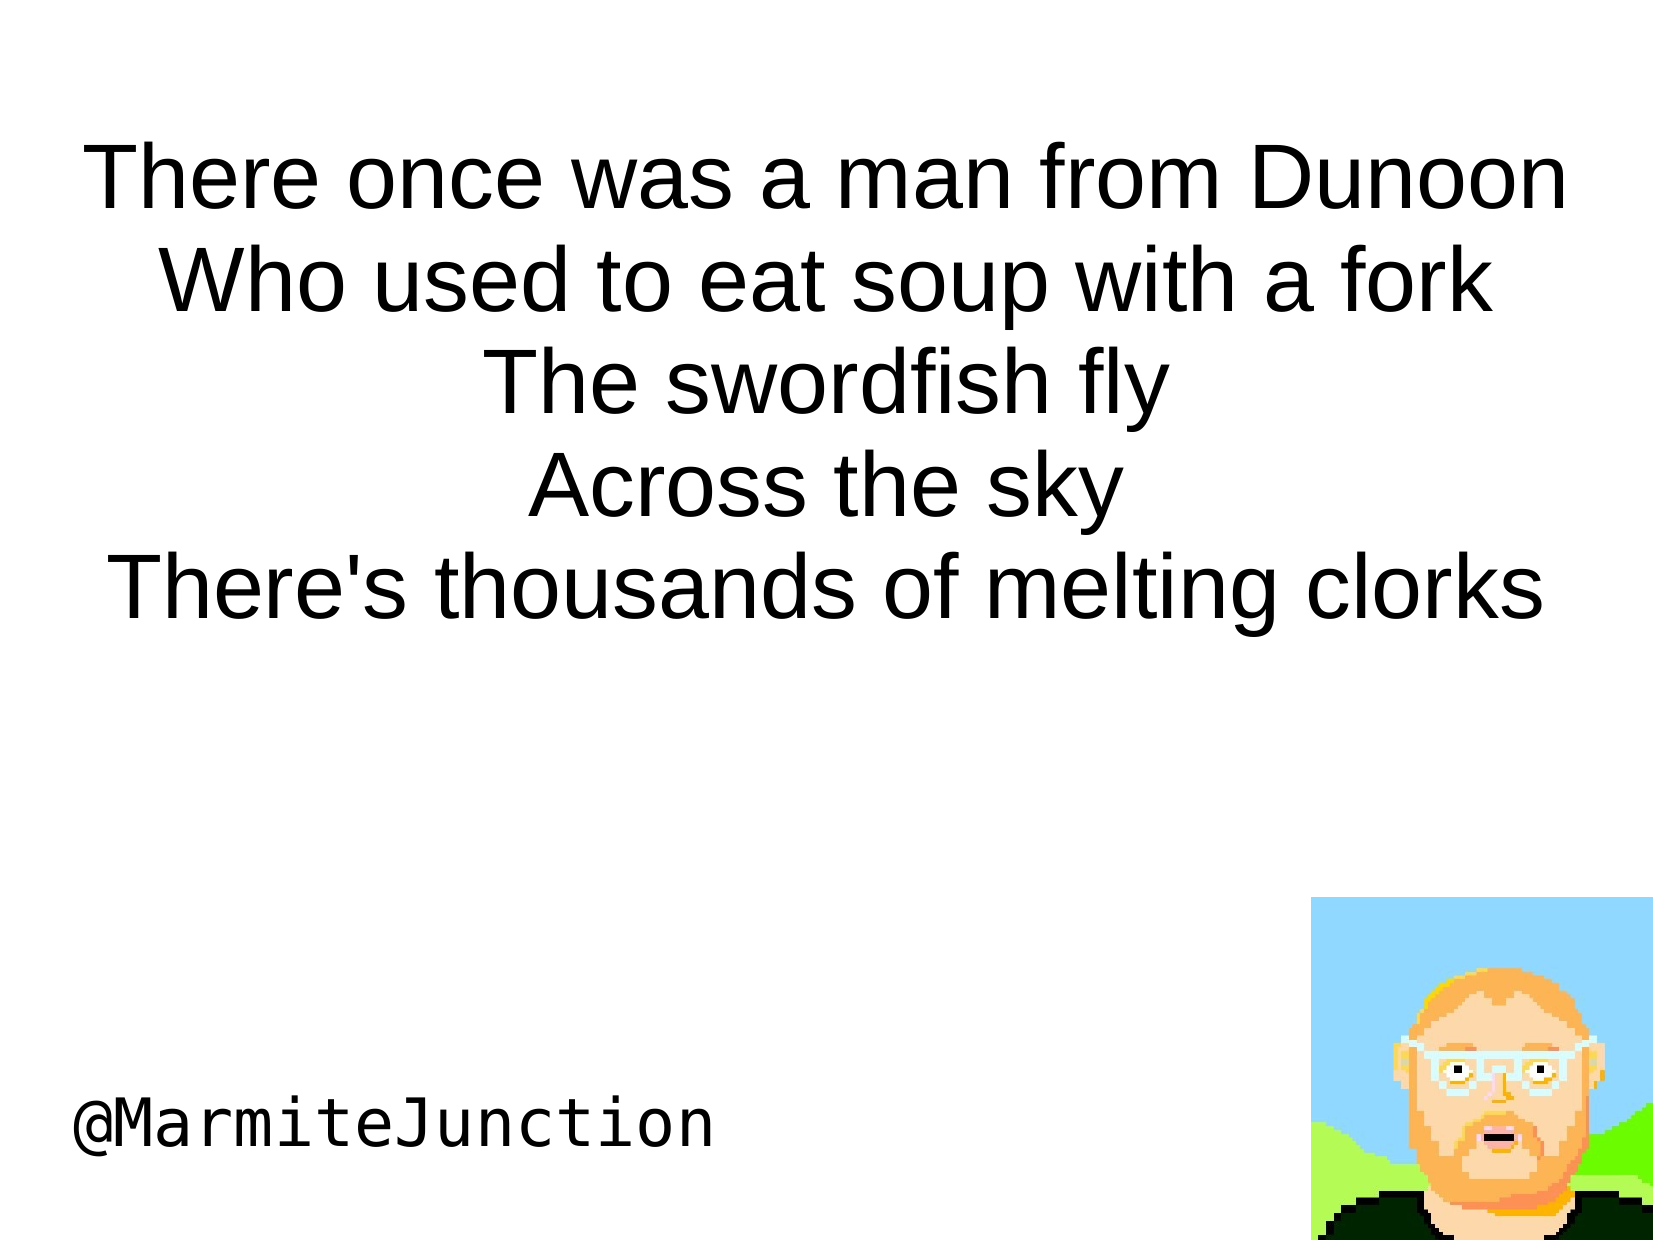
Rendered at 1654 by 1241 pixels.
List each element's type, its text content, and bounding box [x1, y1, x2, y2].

text_box There once was a man from Dunoon Who used to eat soup with a fork The swordfish fly Across the sky There's thousands of melting clorks [0, 118, 1654, 674]
text_box @MarmiteJunction [58, 1076, 733, 1170]
picture [1311, 897, 1653, 1240]
